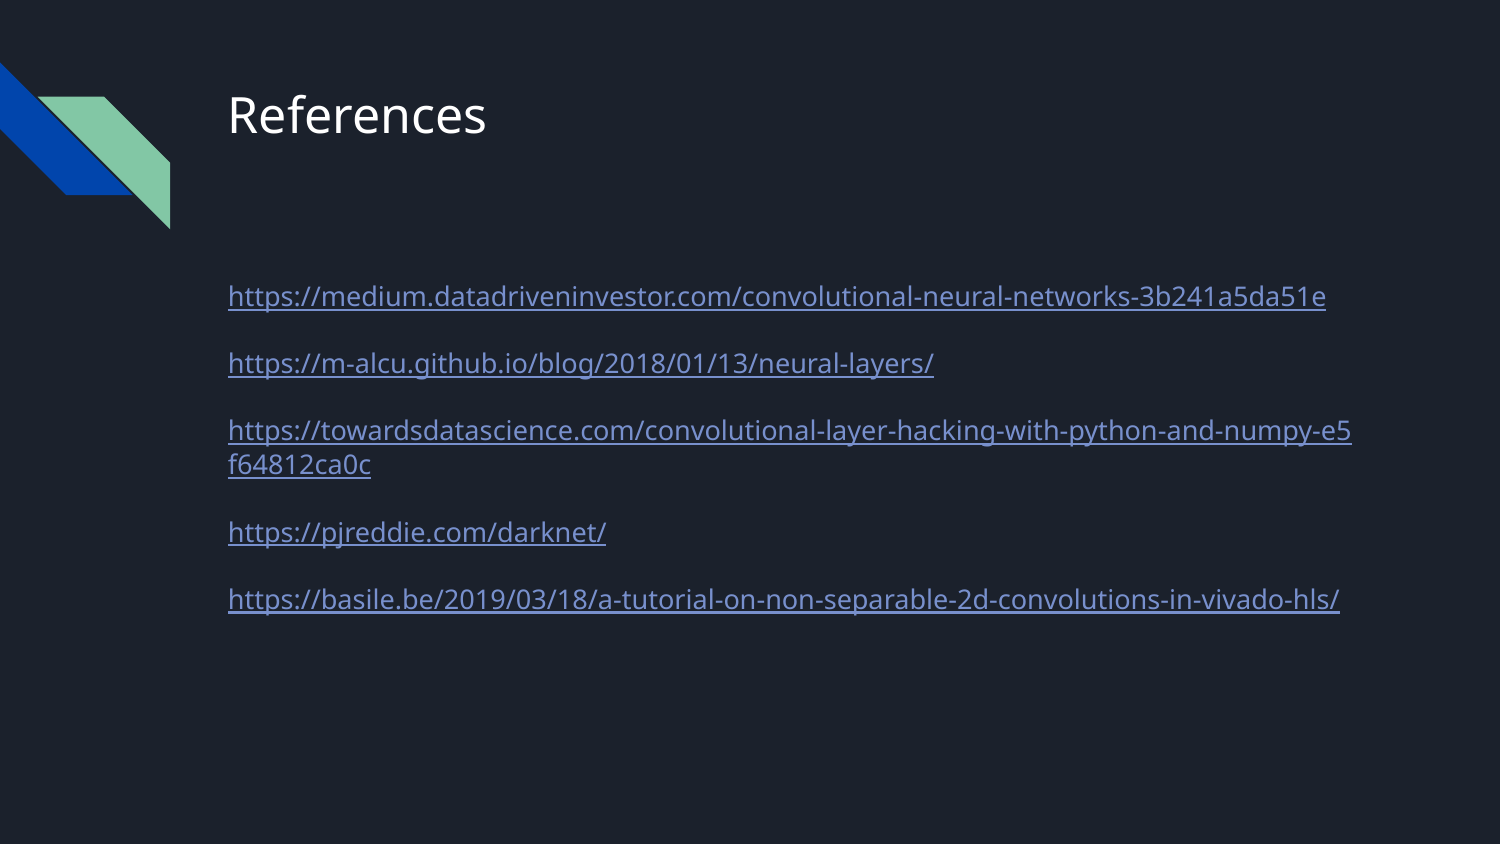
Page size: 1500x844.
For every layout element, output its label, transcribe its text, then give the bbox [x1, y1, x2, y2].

list https://medium.datadriveninvestor.com/convolutional-neural-networks-3b241a5da51e https://m-alcu.github.io/blog/2018/01/13/neural-layers/ https://towardsdatascience.com/convolutional-layer-hacking-with-python-and-numpy-e5f64812ca0c https://pjreddie.com/darknet/ https://basile.be/2019/03/18/a-tutorial-on-non-separable-2d-convolutions-in-vivado-hls/ [212, 257, 1368, 735]
title References [212, 64, 1368, 215]
